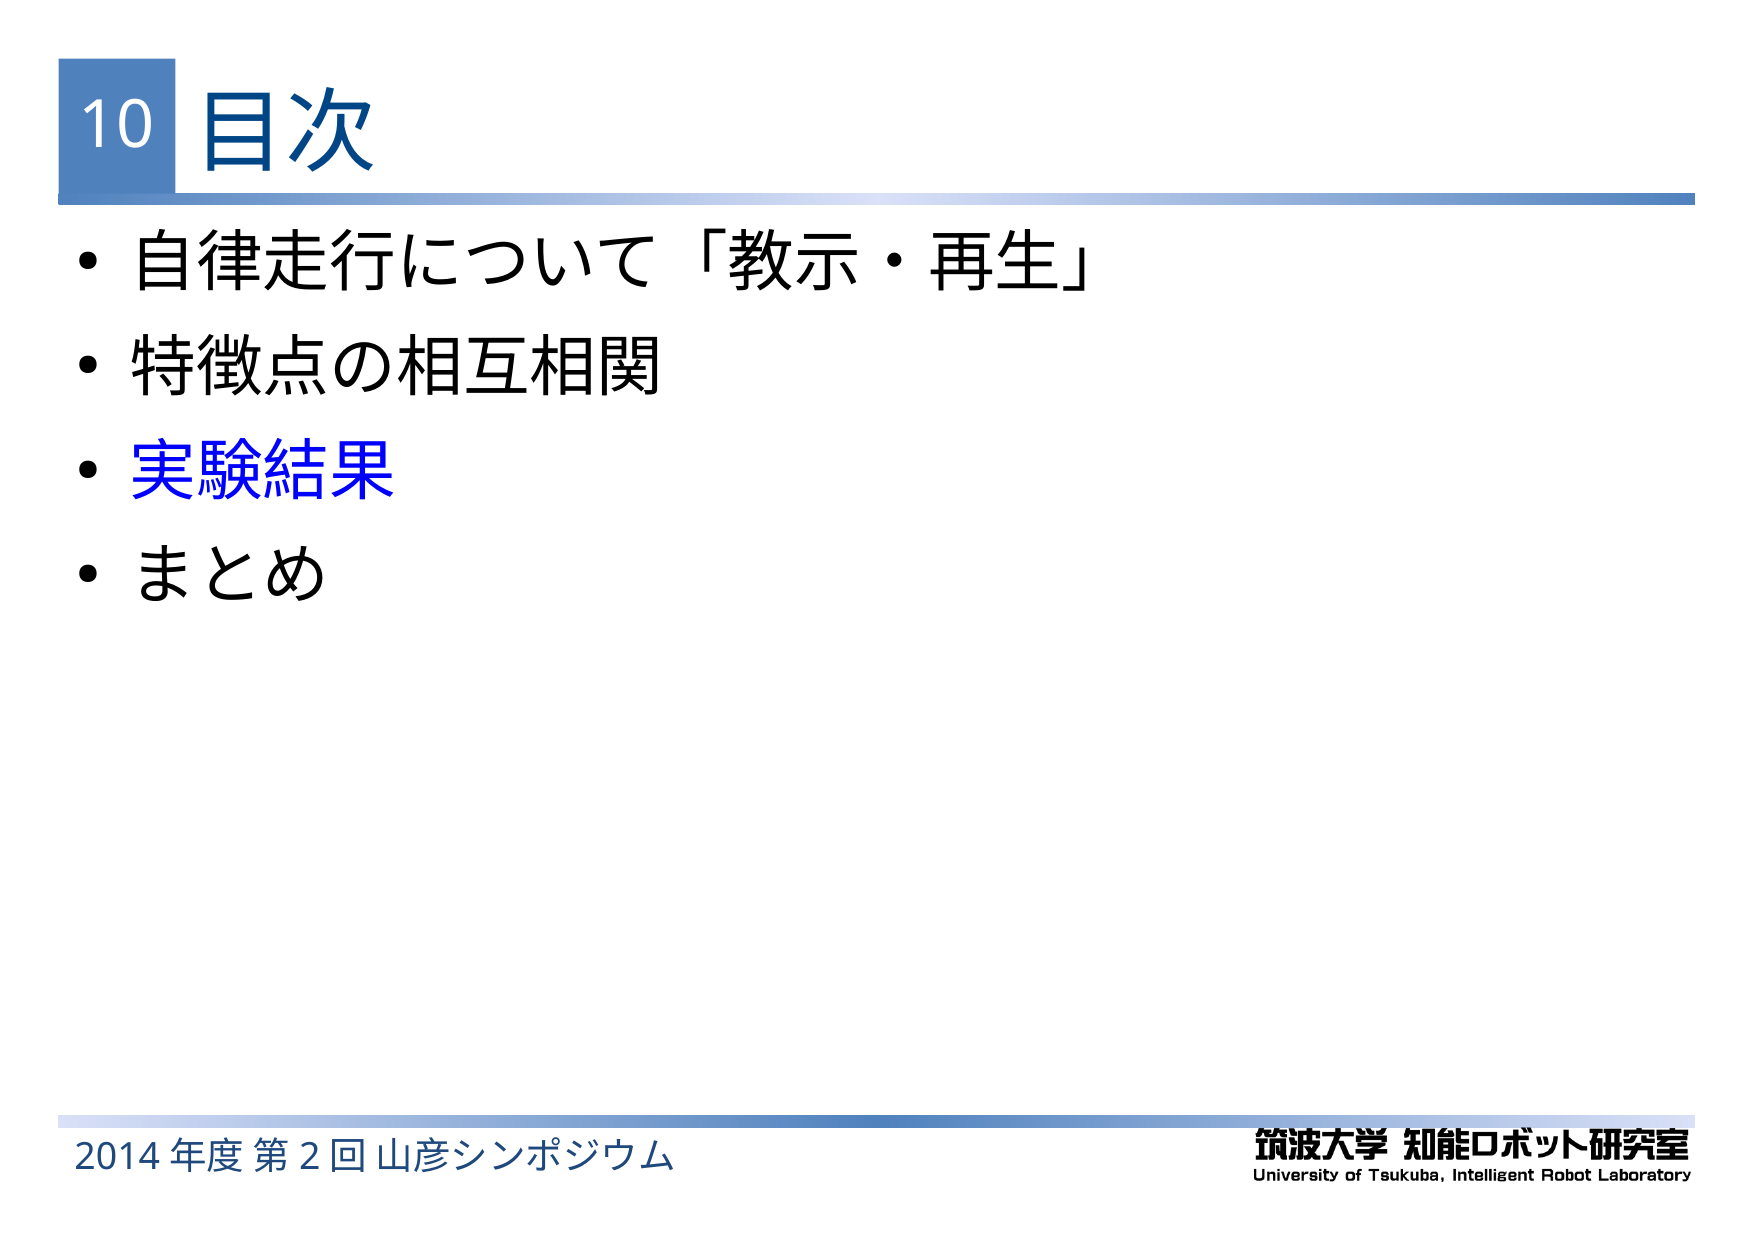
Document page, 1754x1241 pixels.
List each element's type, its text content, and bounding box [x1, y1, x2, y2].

list 自律走行について「教示・再生」 特徴点の相互相関 実験結果 まとめ [58, 223, 1696, 1116]
picture [1252, 1127, 1691, 1182]
title 目次 [193, 61, 1651, 205]
